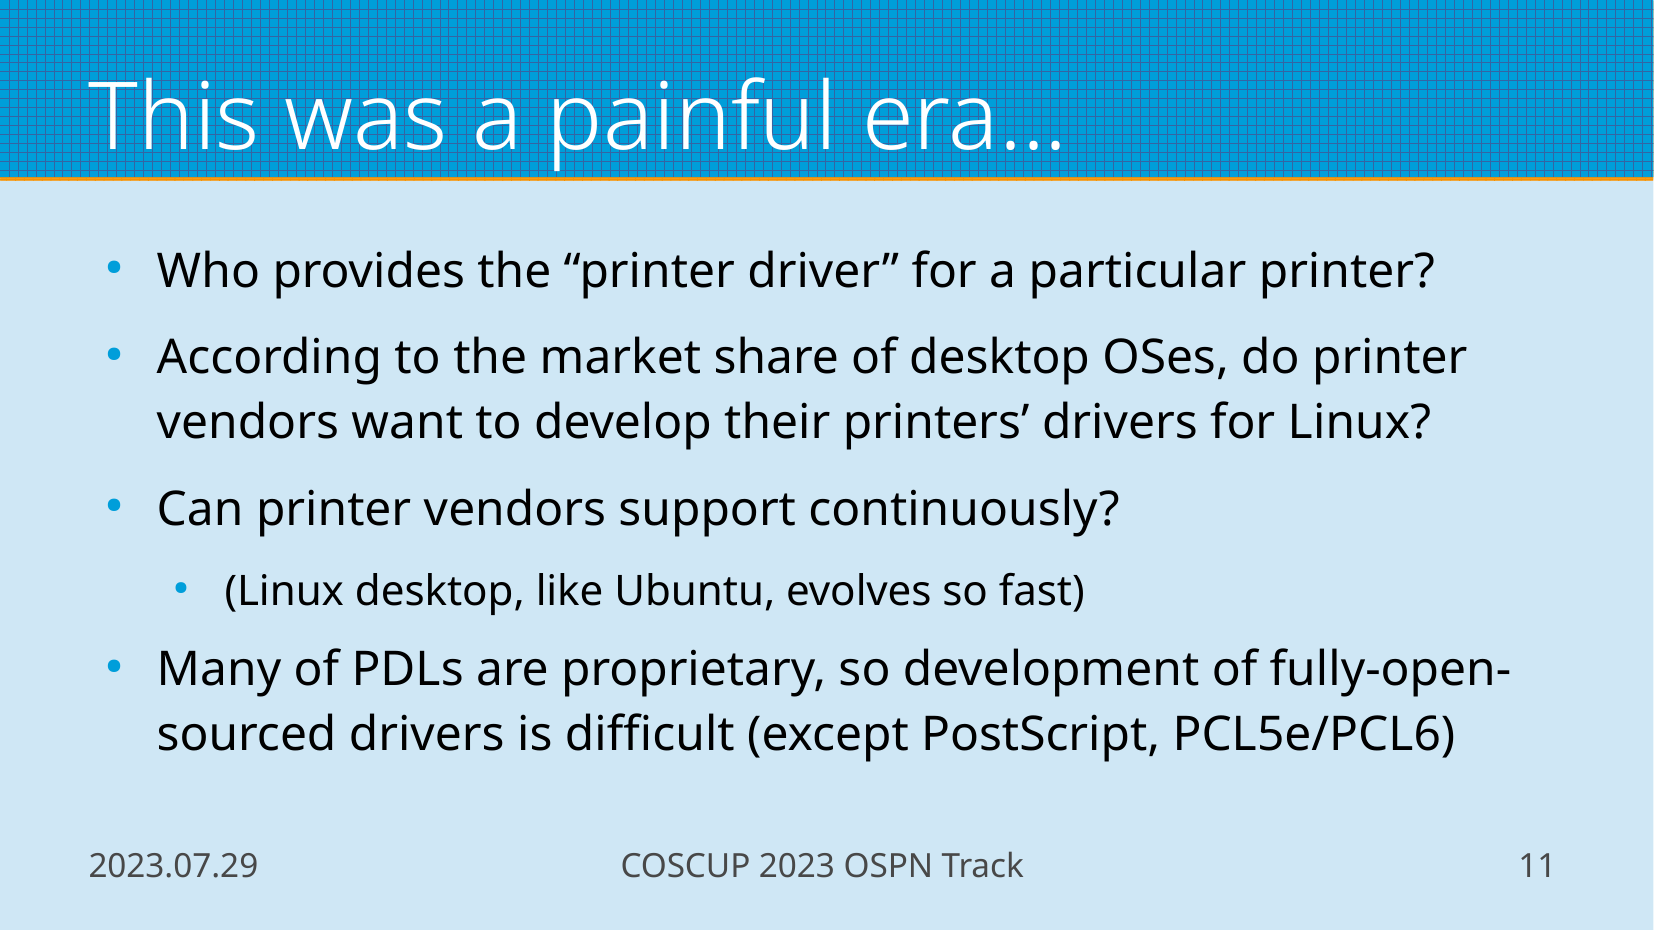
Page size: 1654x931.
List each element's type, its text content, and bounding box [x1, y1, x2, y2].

title This was a painful era... [88, 14, 1565, 178]
list Who provides the “printer driver” for a particular printer? According to the market share of desktop OSes, do printer vendors want to develop their printers’ drivers for Linux? Can printer vendors support continuously? (Linux desktop, like Ubuntu, evolves so fast) Many of PDLs are proprietary, so development of fully-open-sourced drivers is difficult (except PostScript, PCL5e/PCL6) [88, 236, 1565, 813]
